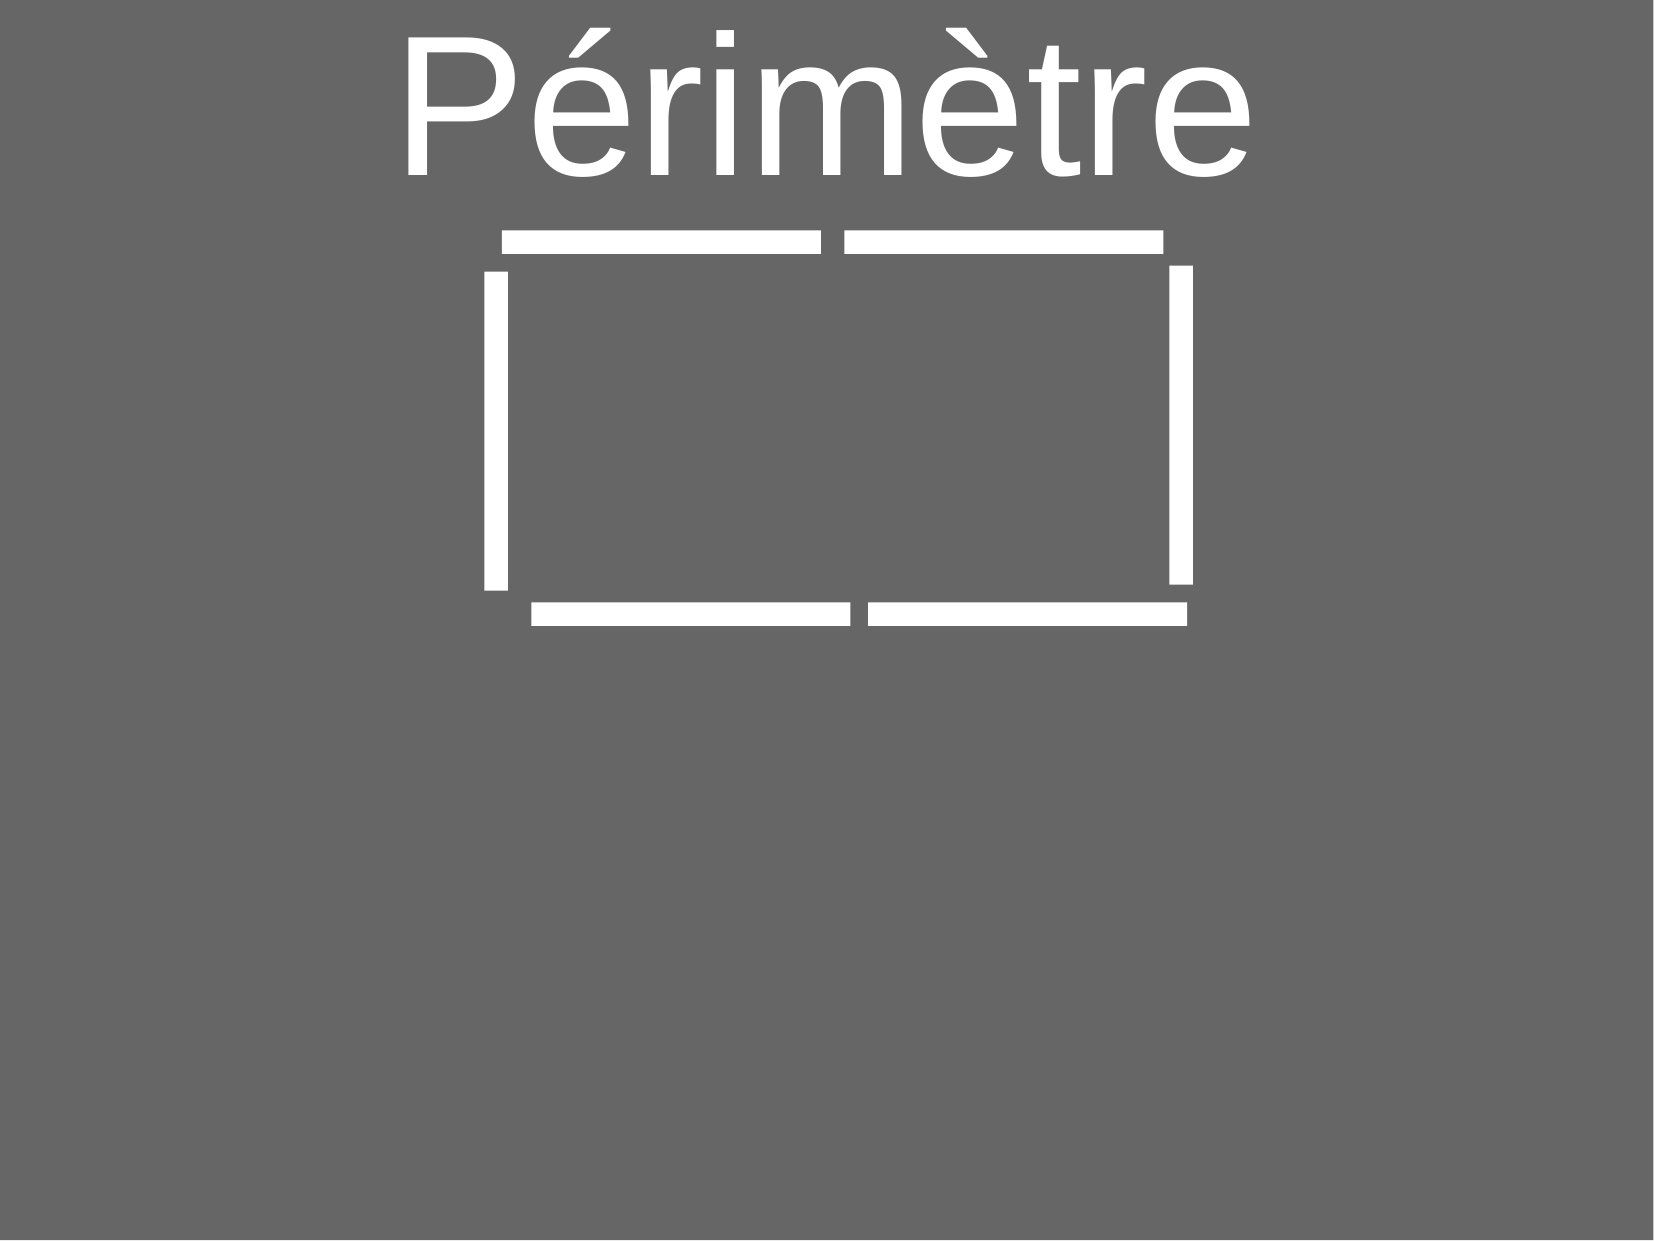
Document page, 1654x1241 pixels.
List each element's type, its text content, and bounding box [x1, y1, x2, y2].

title Périmètre [353, 0, 1300, 237]
text_box [0, 0, 1654, 1241]
